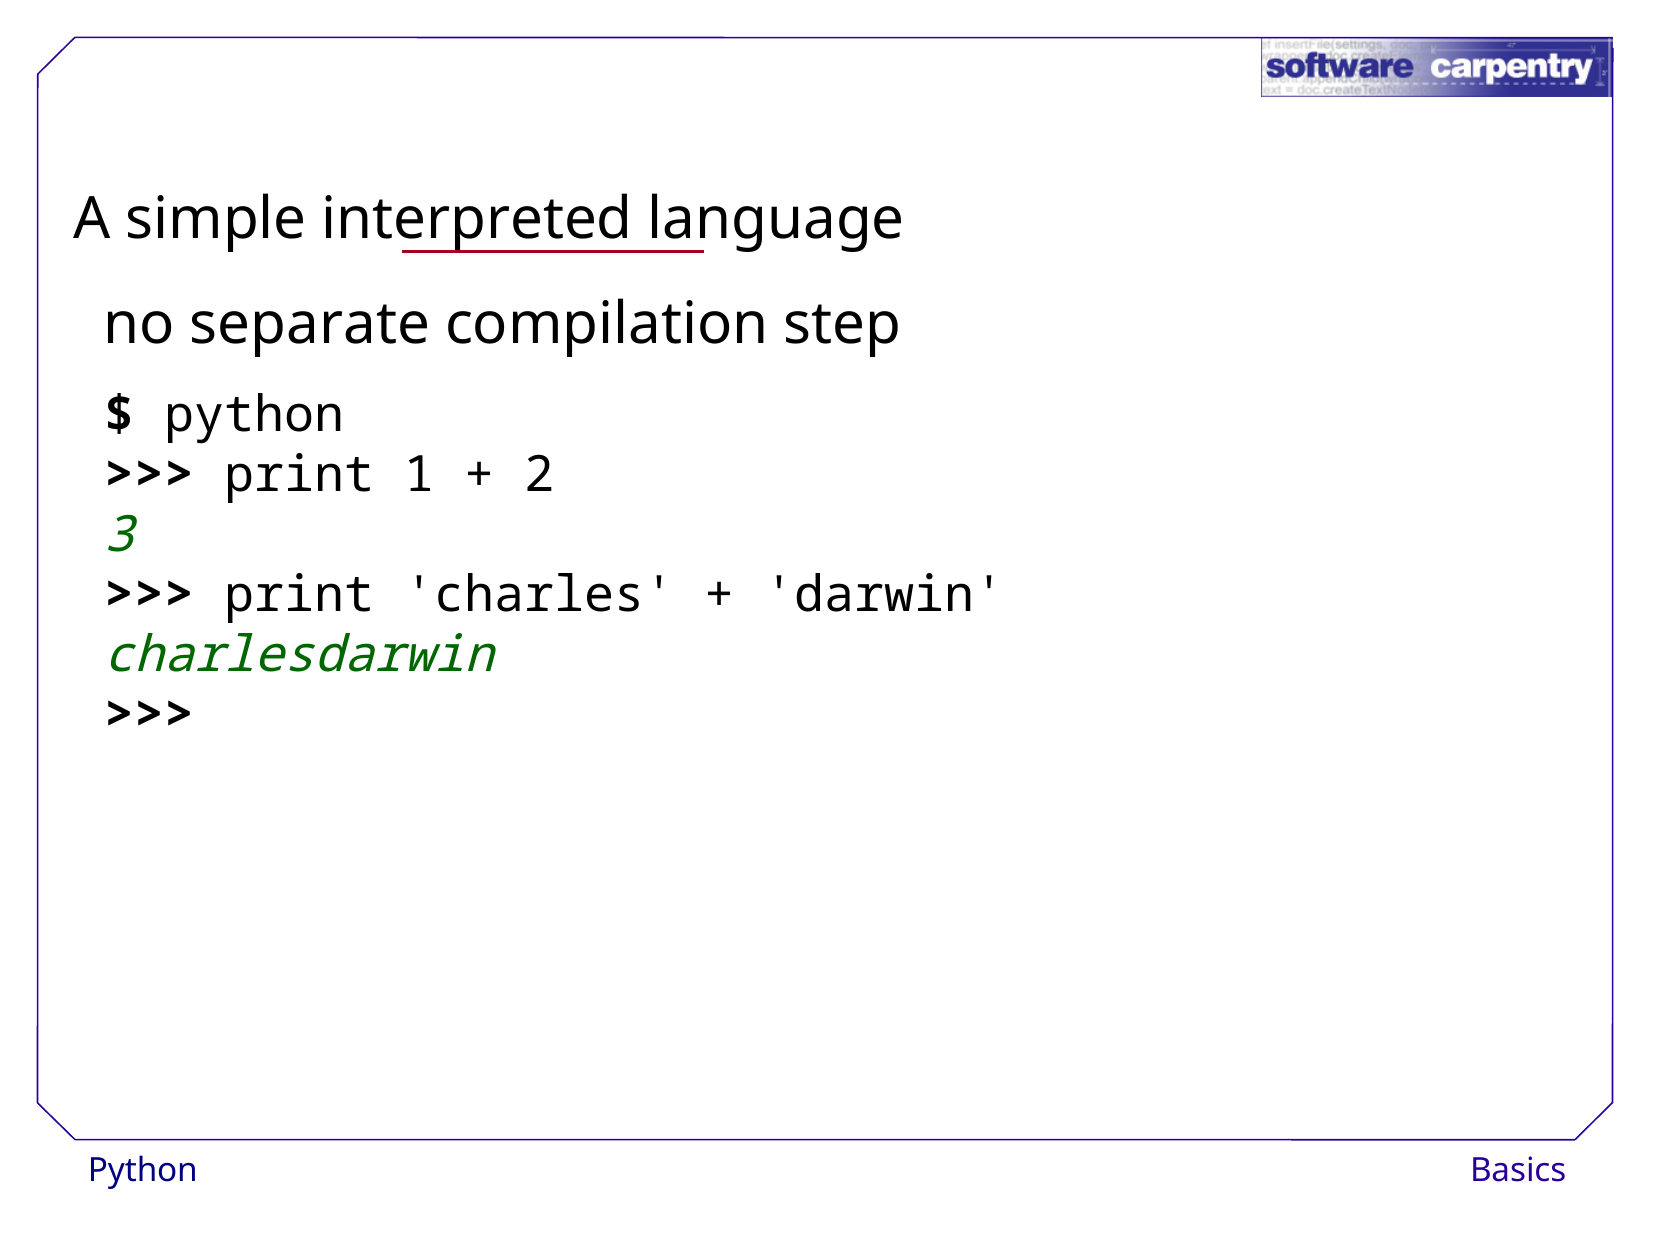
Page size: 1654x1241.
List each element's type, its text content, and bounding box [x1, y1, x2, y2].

text_box A simple interpreted language no separate compilation step [58, 137, 1070, 364]
picture [1261, 39, 1613, 97]
text_box $ python >>> print 1 + 2 3 >>> print 'charles' + 'darwin' charlesdarwin >>> [89, 374, 1512, 762]
